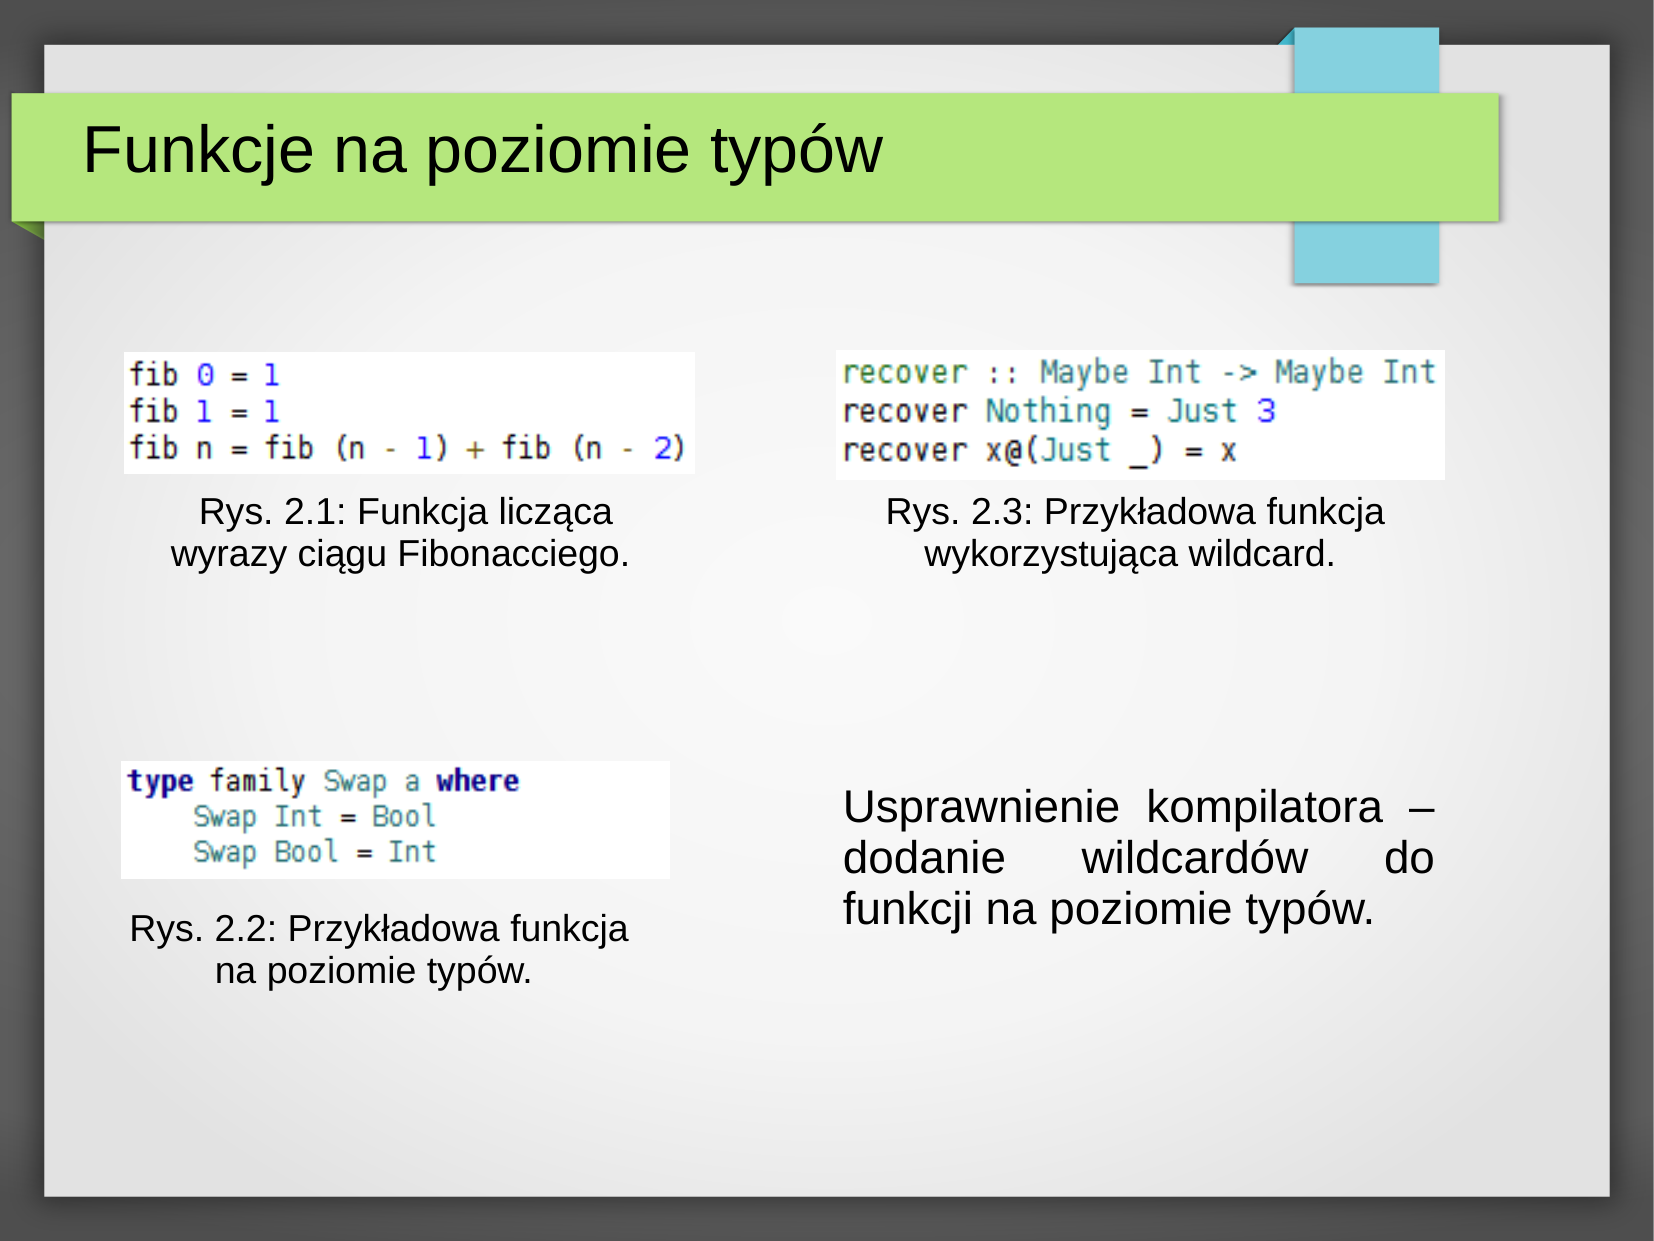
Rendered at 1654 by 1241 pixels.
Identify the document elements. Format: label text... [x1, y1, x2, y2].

title Funkcje na poziomie typów [82, 47, 1571, 252]
text_box Rys. 2.1: Funkcja licząca wyrazy ciągu Fibonacciego. [133, 482, 679, 582]
text_box Rys. 2.2: Przykładowa funkcja na poziomie typów. [106, 900, 652, 999]
text_box Rys. 2.3: Przykładowa funkcja wykorzystująca wildcard. [863, 483, 1408, 582]
picture [0, 0, 1654, 1241]
text_box Usprawnienie kompilatora – dodanie wildcardów do funkcji na poziomie typów. [828, 773, 1451, 943]
